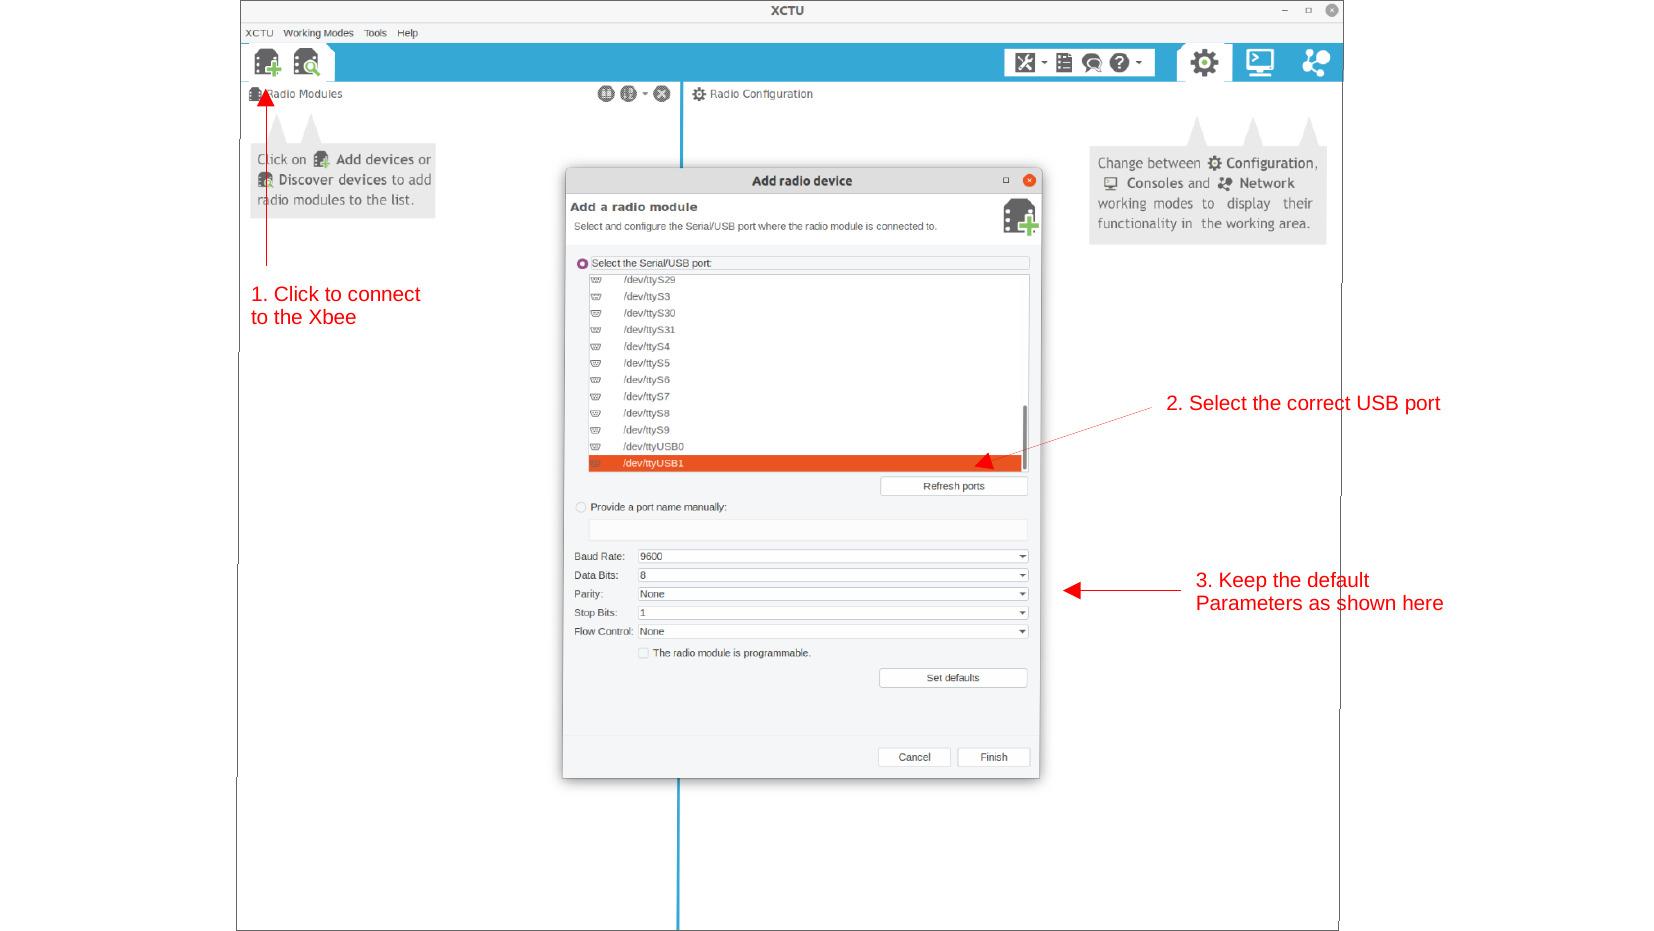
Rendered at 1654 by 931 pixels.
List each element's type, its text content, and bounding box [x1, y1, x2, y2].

picture [236, 0, 1344, 931]
text_box 1. Click to connect to the Xbee [236, 275, 436, 337]
text_box 3. Keep the default Parameters as shown here [1181, 561, 1459, 623]
text_box 2. Select the correct USB port [1151, 383, 1456, 422]
